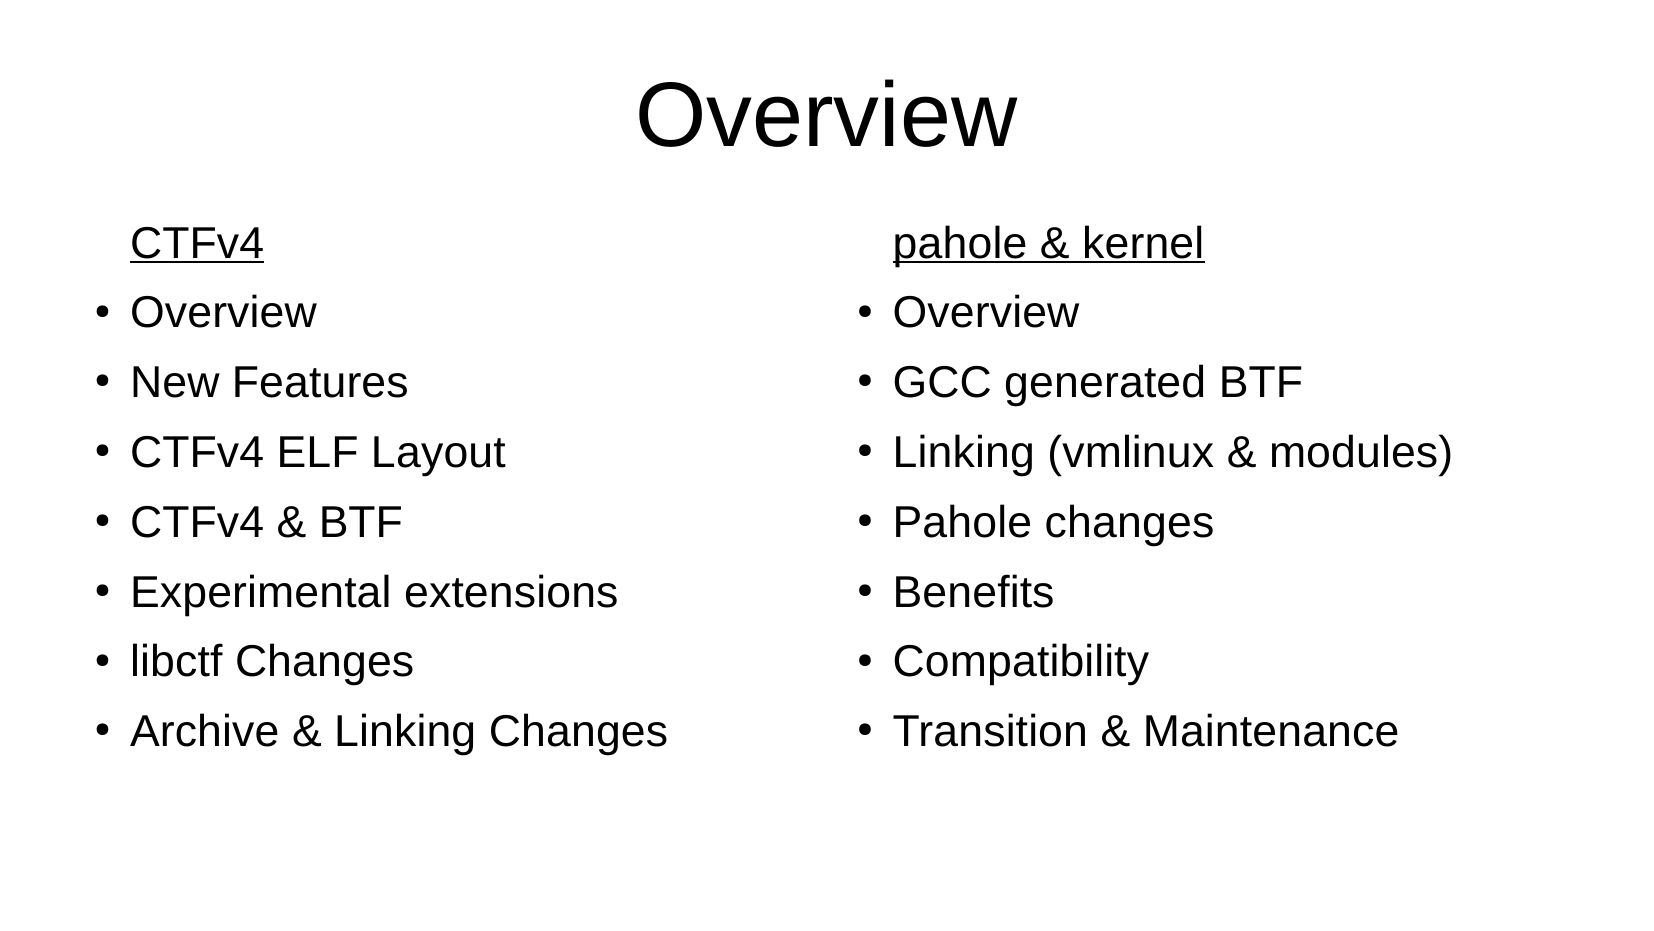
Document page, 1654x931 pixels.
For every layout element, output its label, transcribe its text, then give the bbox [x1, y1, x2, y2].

list pahole & kernel Overview GCC generated BTF Linking (vmlinux & modules) Pahole changes Benefits Compatibility Transition & Maintenance [845, 217, 1572, 758]
list CTFv4 Overview New Features CTFv4 ELF Layout CTFv4 & BTF Experimental extensions libctf Changes Archive & Linking Changes [82, 217, 809, 758]
title Overview [82, 37, 1571, 193]
